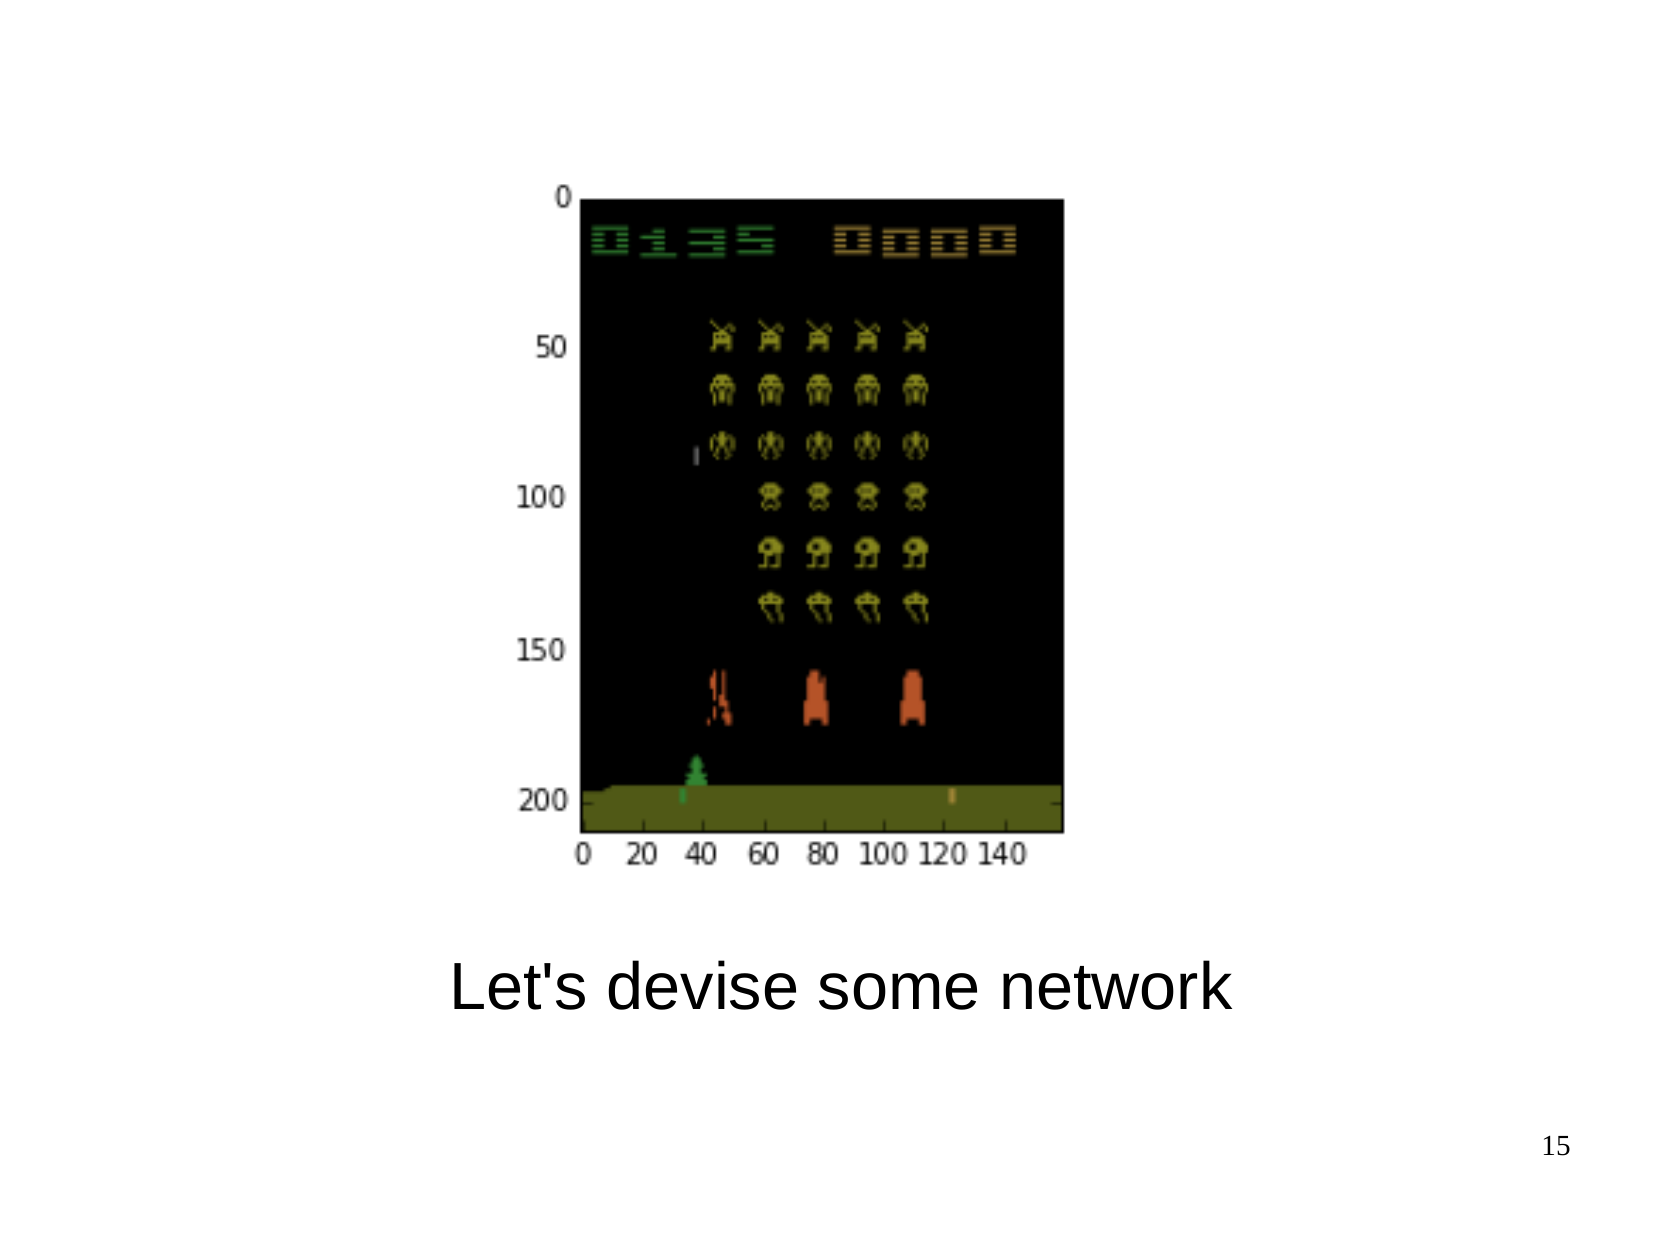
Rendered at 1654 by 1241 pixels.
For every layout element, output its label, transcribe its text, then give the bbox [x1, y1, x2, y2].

picture [496, 166, 1082, 891]
list Let's devise some network [61, 949, 1551, 1156]
